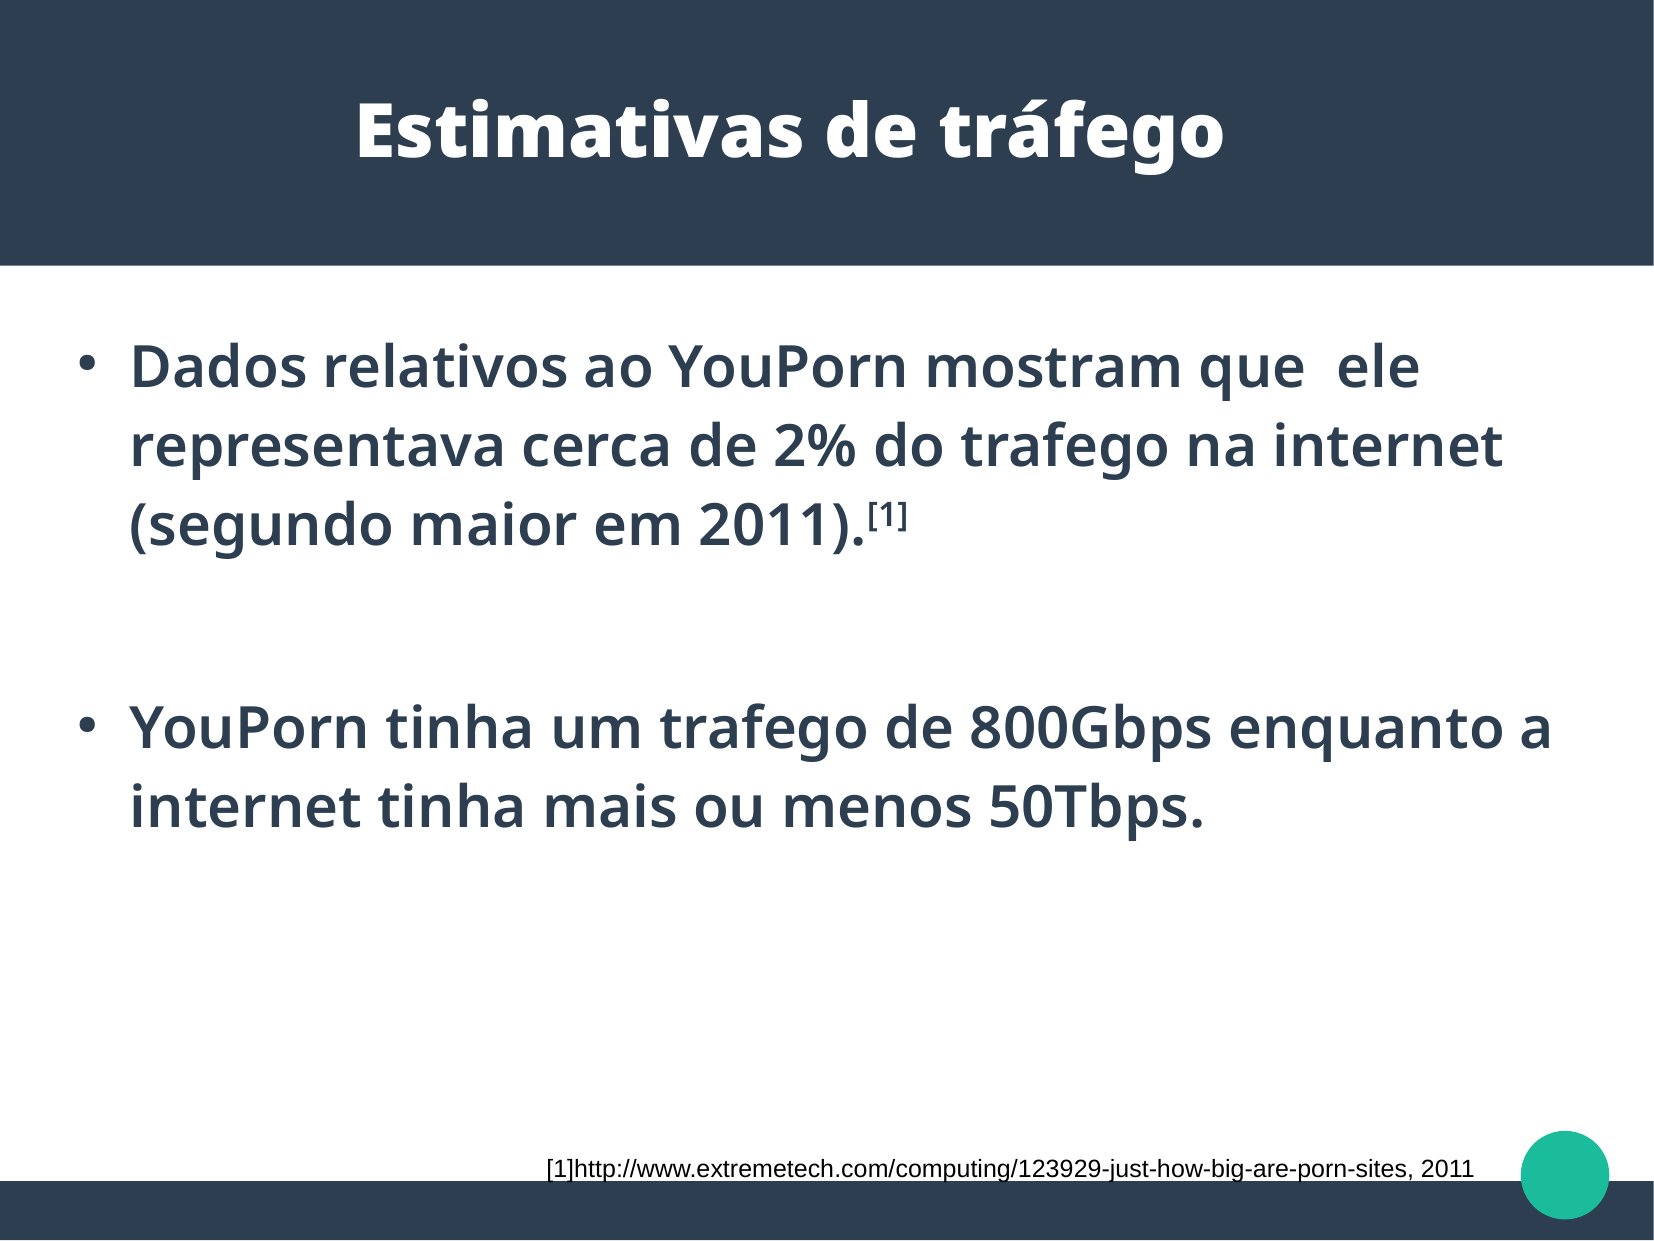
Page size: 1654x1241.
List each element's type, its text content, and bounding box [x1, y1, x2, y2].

title Estimativas de tráfego [59, 49, 1595, 207]
list Dados relativos ao YouPorn mostram que ele representava cerca de 2% do trafego na internet (segundo maior em 2011).[1] YouPorn tinha um trafego de 800Gbps enquanto a internet tinha mais ou menos 50Tbps. [59, 324, 1595, 1152]
text_box [1]http://www.extremetech.com/computing/123929-just-how-big-are-porn-sites, 2011 [531, 1147, 1524, 1219]
